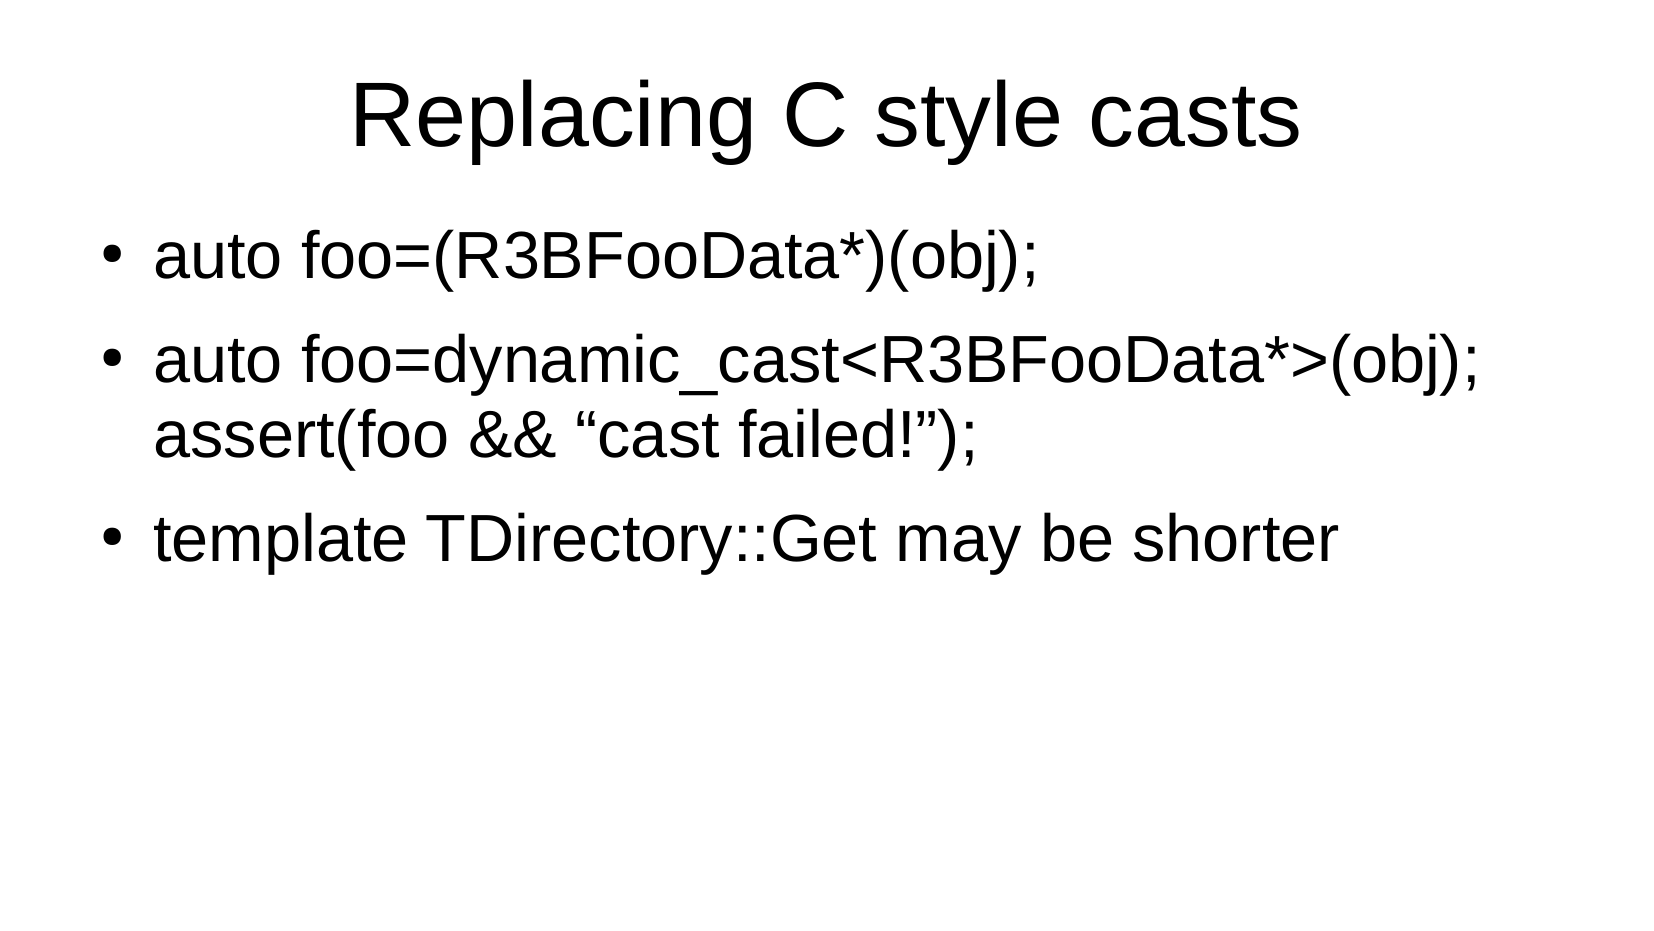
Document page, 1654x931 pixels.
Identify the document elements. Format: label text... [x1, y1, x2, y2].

title Replacing C style casts [82, 37, 1571, 193]
list auto foo=(R3BFooData*)(obj); auto foo=dynamic_cast<R3BFooData*>(obj); assert(foo && “cast failed!”); template TDirectory::Get may be shorter [82, 217, 1571, 758]
